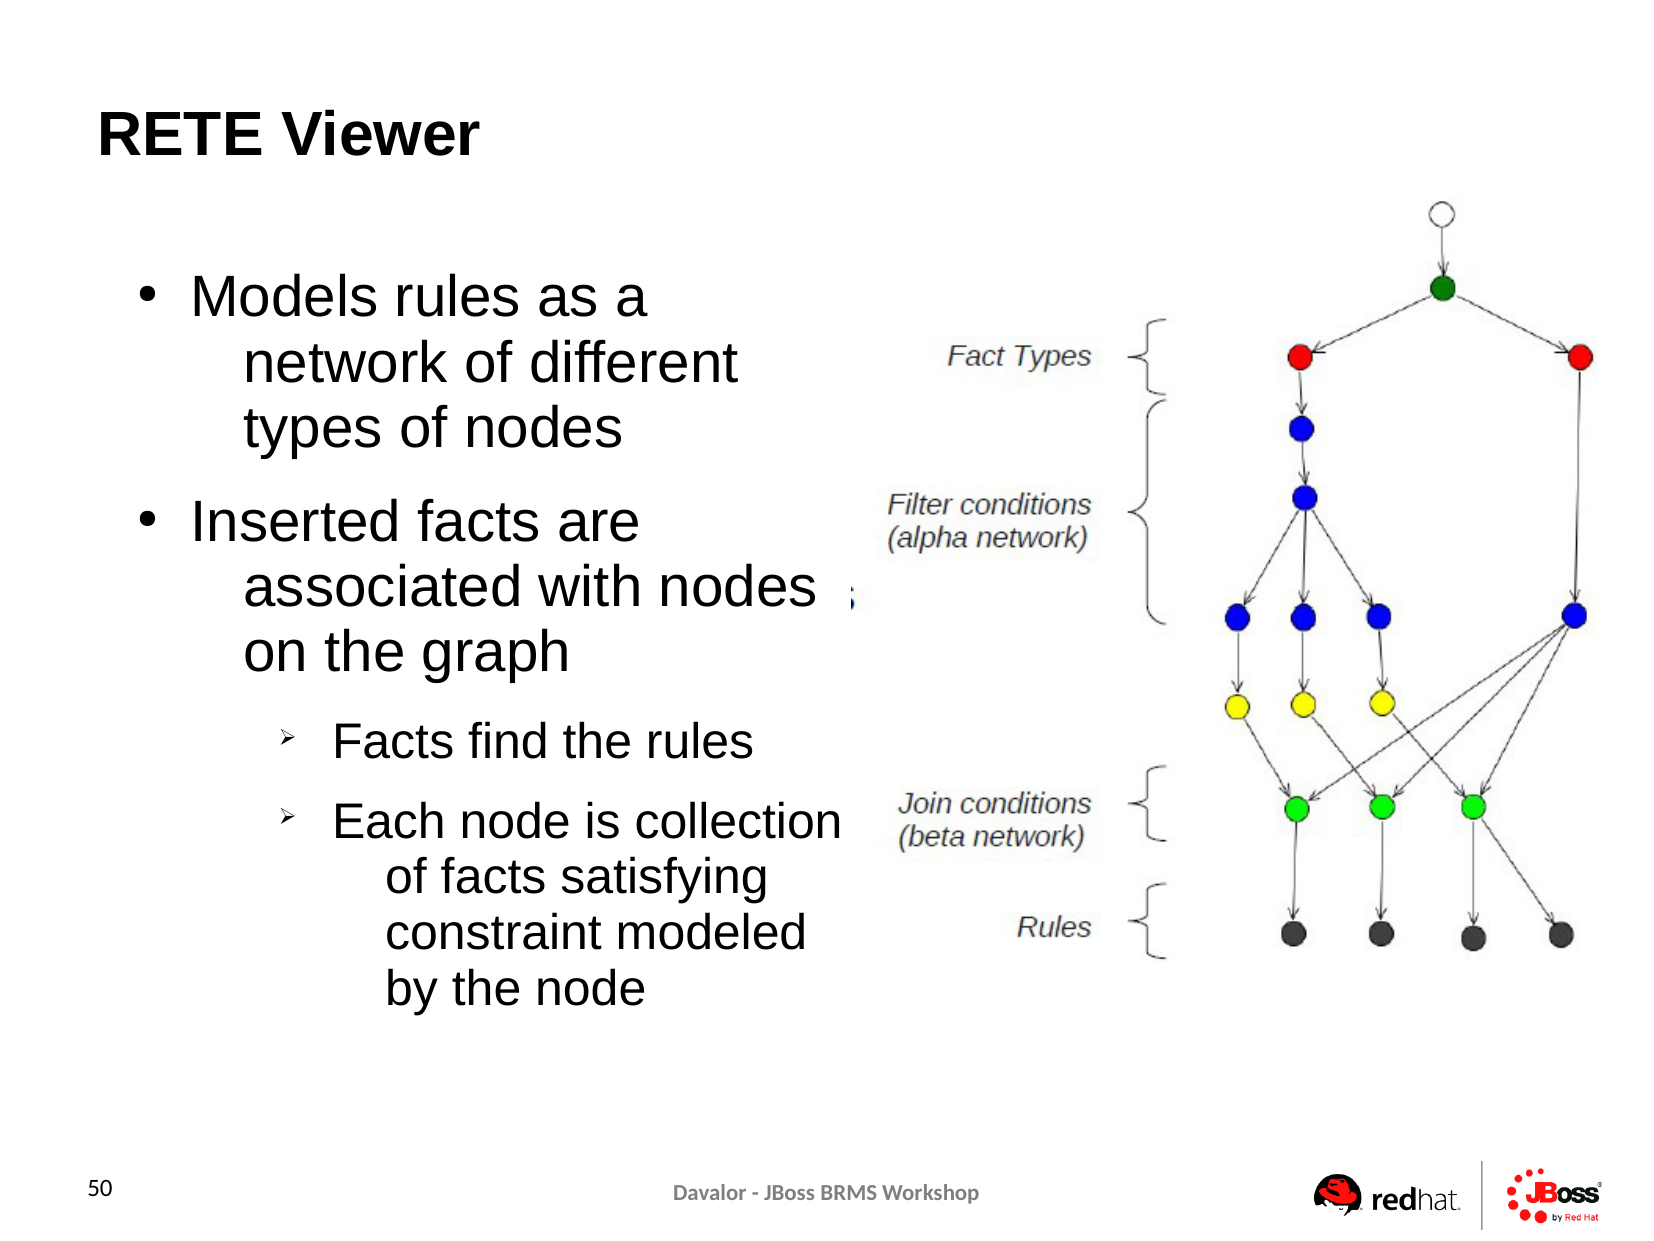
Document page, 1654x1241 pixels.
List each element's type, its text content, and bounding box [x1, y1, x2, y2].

title RETE Viewer [82, 95, 1571, 226]
list Models rules as a network of different types of nodes Inserted facts are associated with nodes on the graph Facts find the rules Each node is collection of facts satisfying constraint modeled by the node [86, 257, 865, 1108]
picture [1314, 1161, 1602, 1230]
picture [851, 186, 1598, 967]
